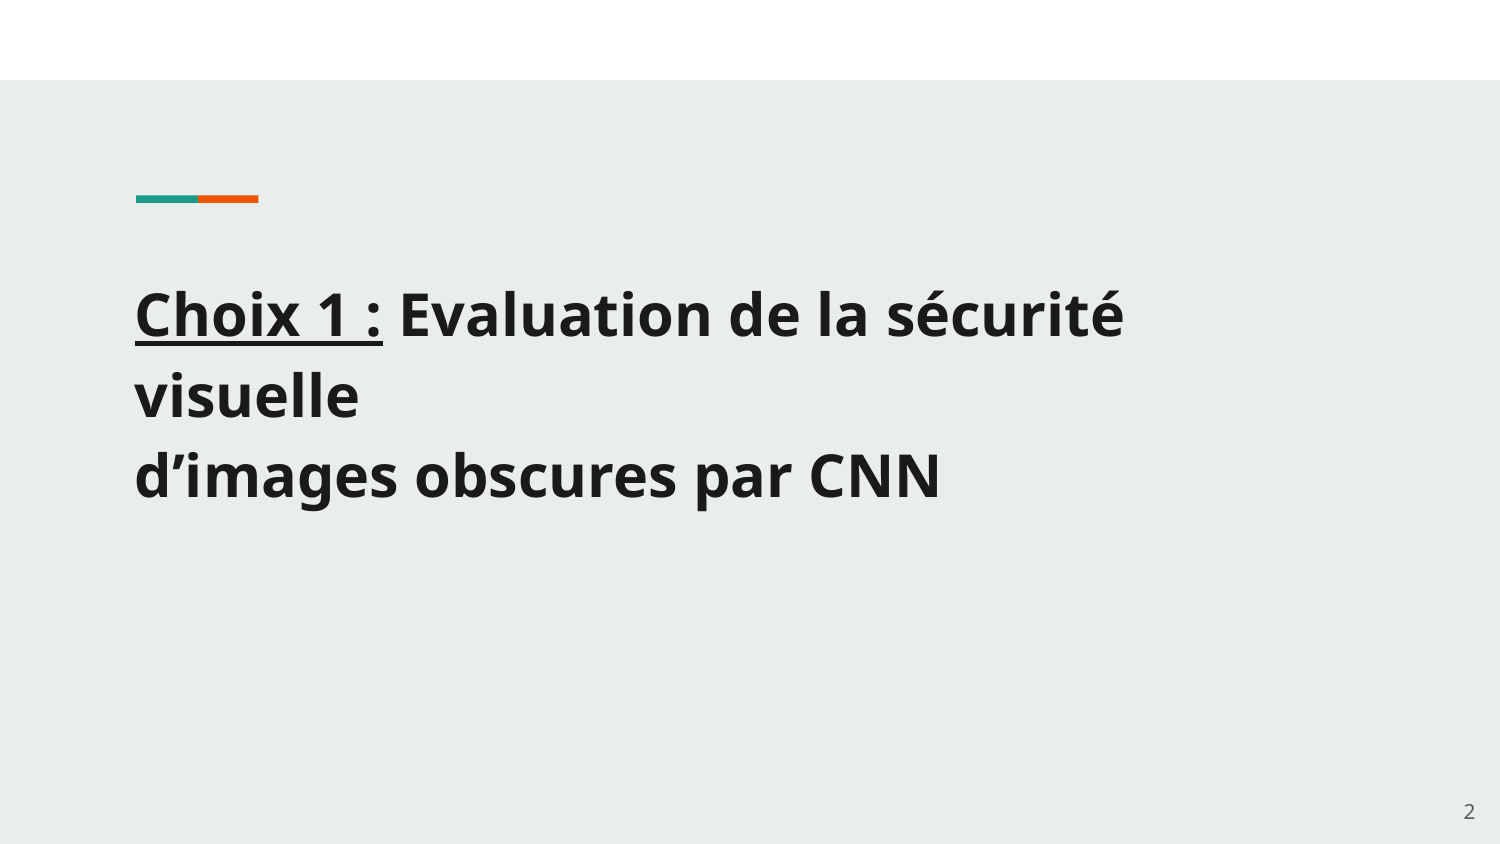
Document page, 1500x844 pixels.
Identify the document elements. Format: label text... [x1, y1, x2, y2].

title Choix 1 : Evaluation de la sécurité visuelle d’images obscures par CNN [119, 258, 1381, 532]
slide_number <number> [1400, 779, 1491, 844]
